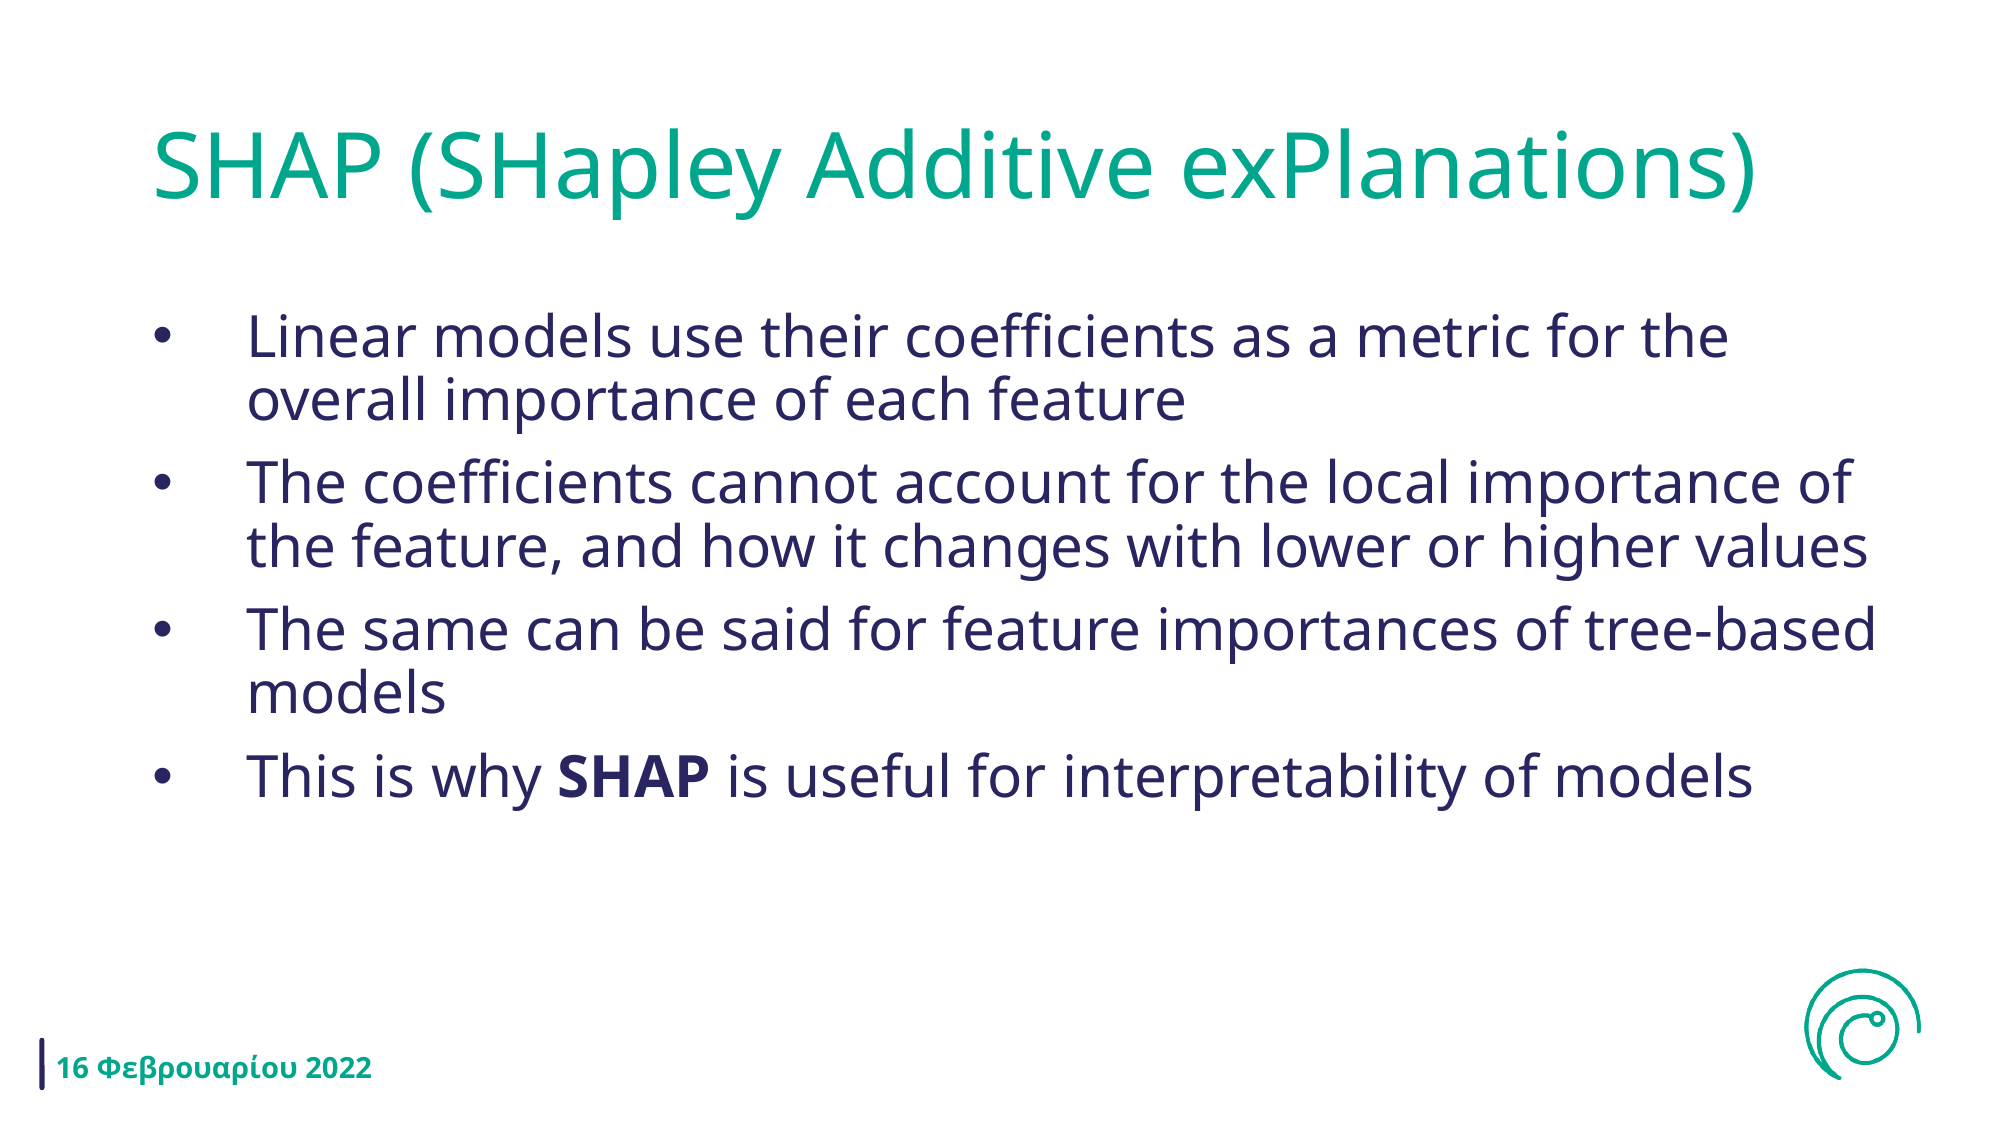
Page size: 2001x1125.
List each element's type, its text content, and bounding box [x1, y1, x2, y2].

picture [1804, 968, 1921, 1080]
list Linear models use their coefficients as a metric for the overall importance of each feature The coefficients cannot account for the local importance of the feature, and how it changes with lower or higher values The same can be said for feature importances of tree-based models This is why SHAP is useful for interpretability of models [137, 299, 1910, 1014]
title SHAP (SHapley Additive exPlanations) [137, 59, 1921, 278]
